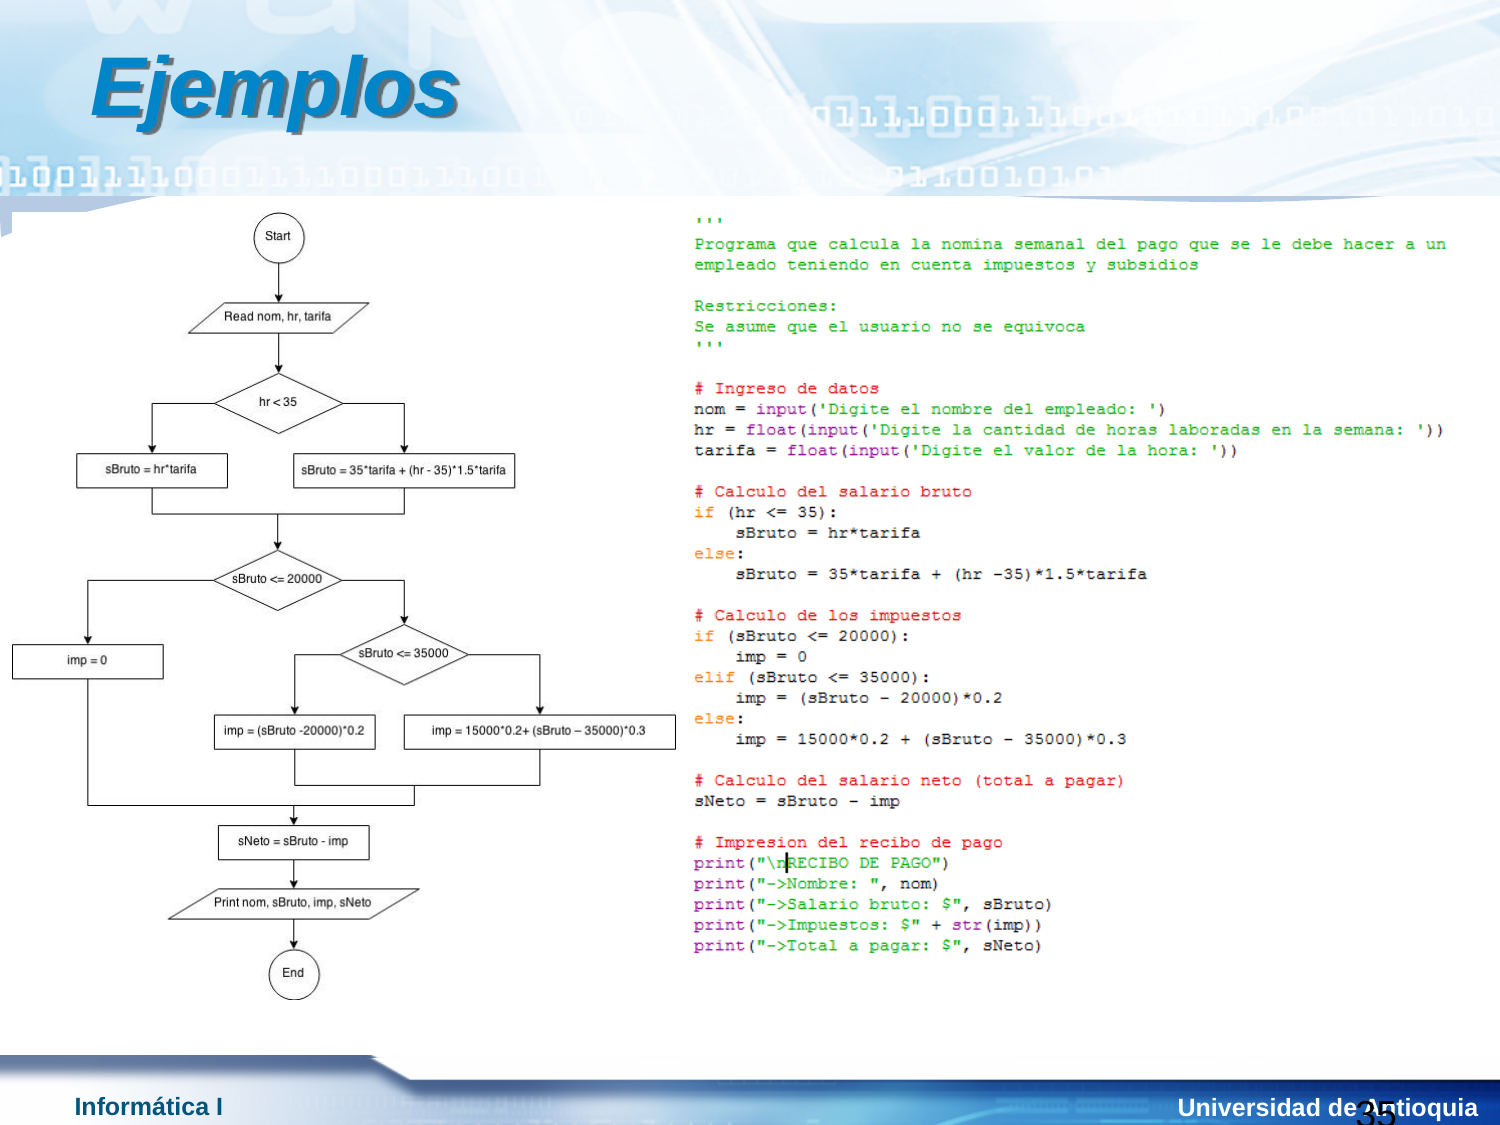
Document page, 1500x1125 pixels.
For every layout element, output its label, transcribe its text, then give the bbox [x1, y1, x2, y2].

picture [12, 212, 677, 1003]
picture [1332, 1105, 1337, 1114]
picture [0, 0, 1500, 196]
title Ejemplos [75, 32, 1425, 220]
picture [0, 1055, 1500, 1125]
picture [689, 213, 1476, 966]
slide_number <número> [1340, 1082, 1500, 1125]
